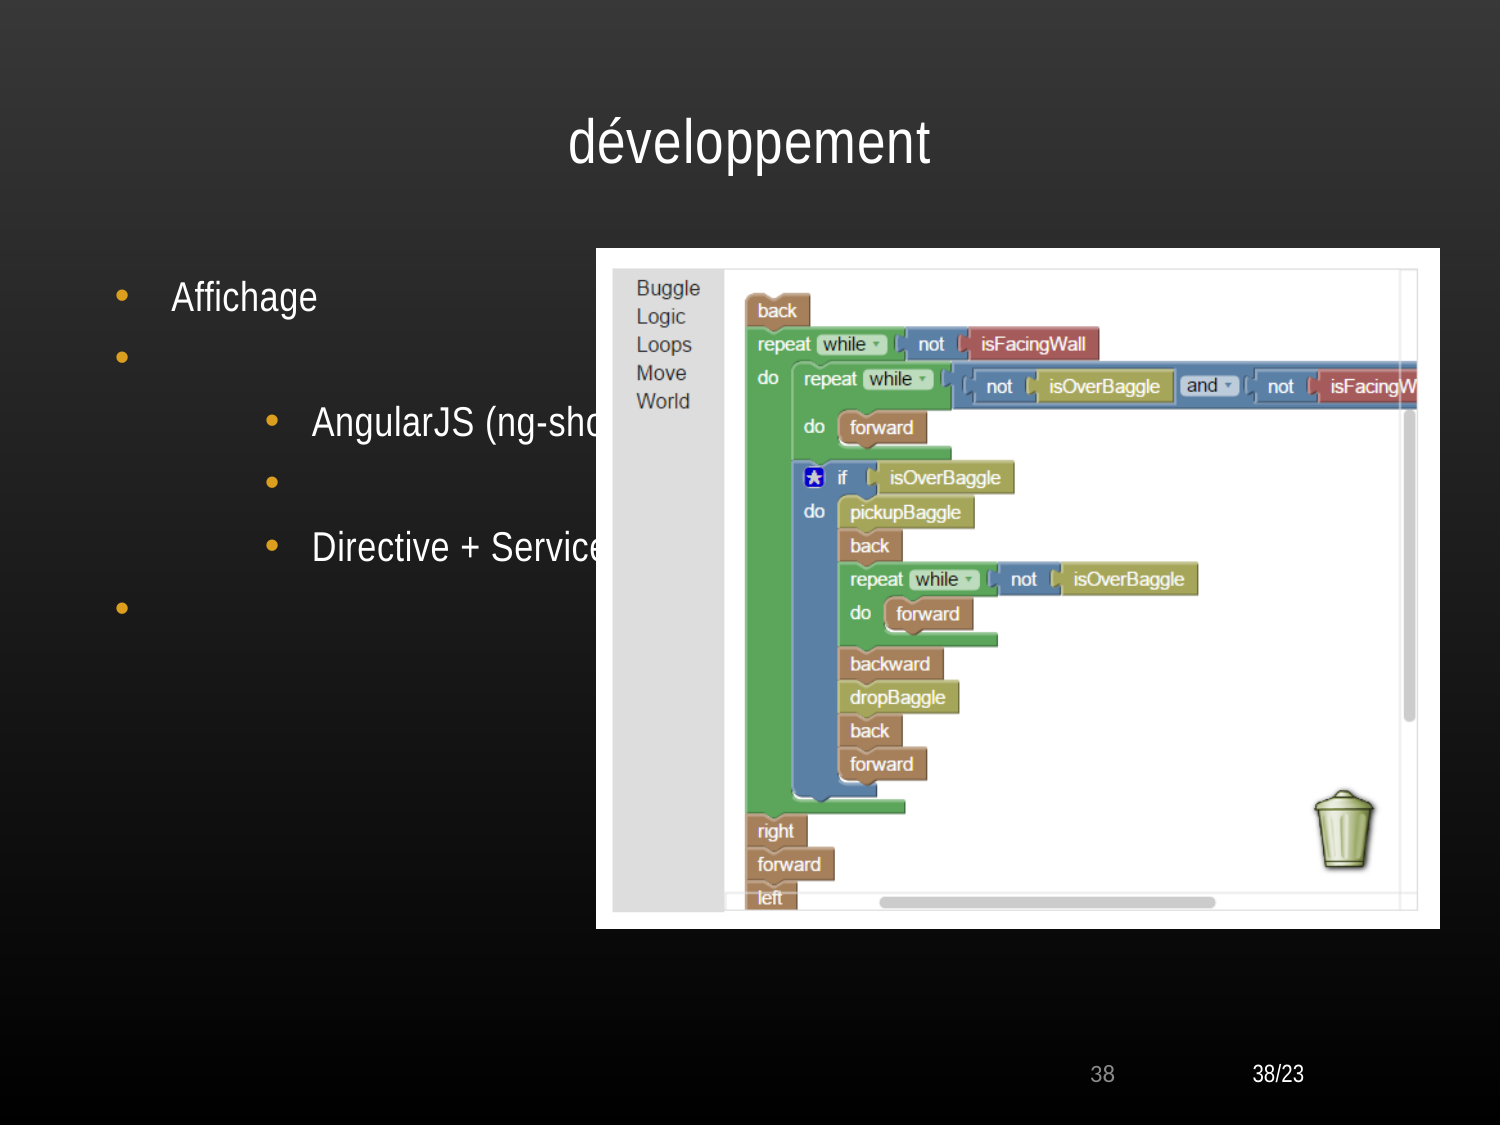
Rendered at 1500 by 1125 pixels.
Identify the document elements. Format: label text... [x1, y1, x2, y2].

text_box <numéro>/23 [1237, 1042, 1401, 1103]
picture [596, 248, 1440, 929]
list Affichage AngularJS (ng-show) Directive + Service [99, 262, 713, 938]
title développement [99, 45, 1400, 233]
